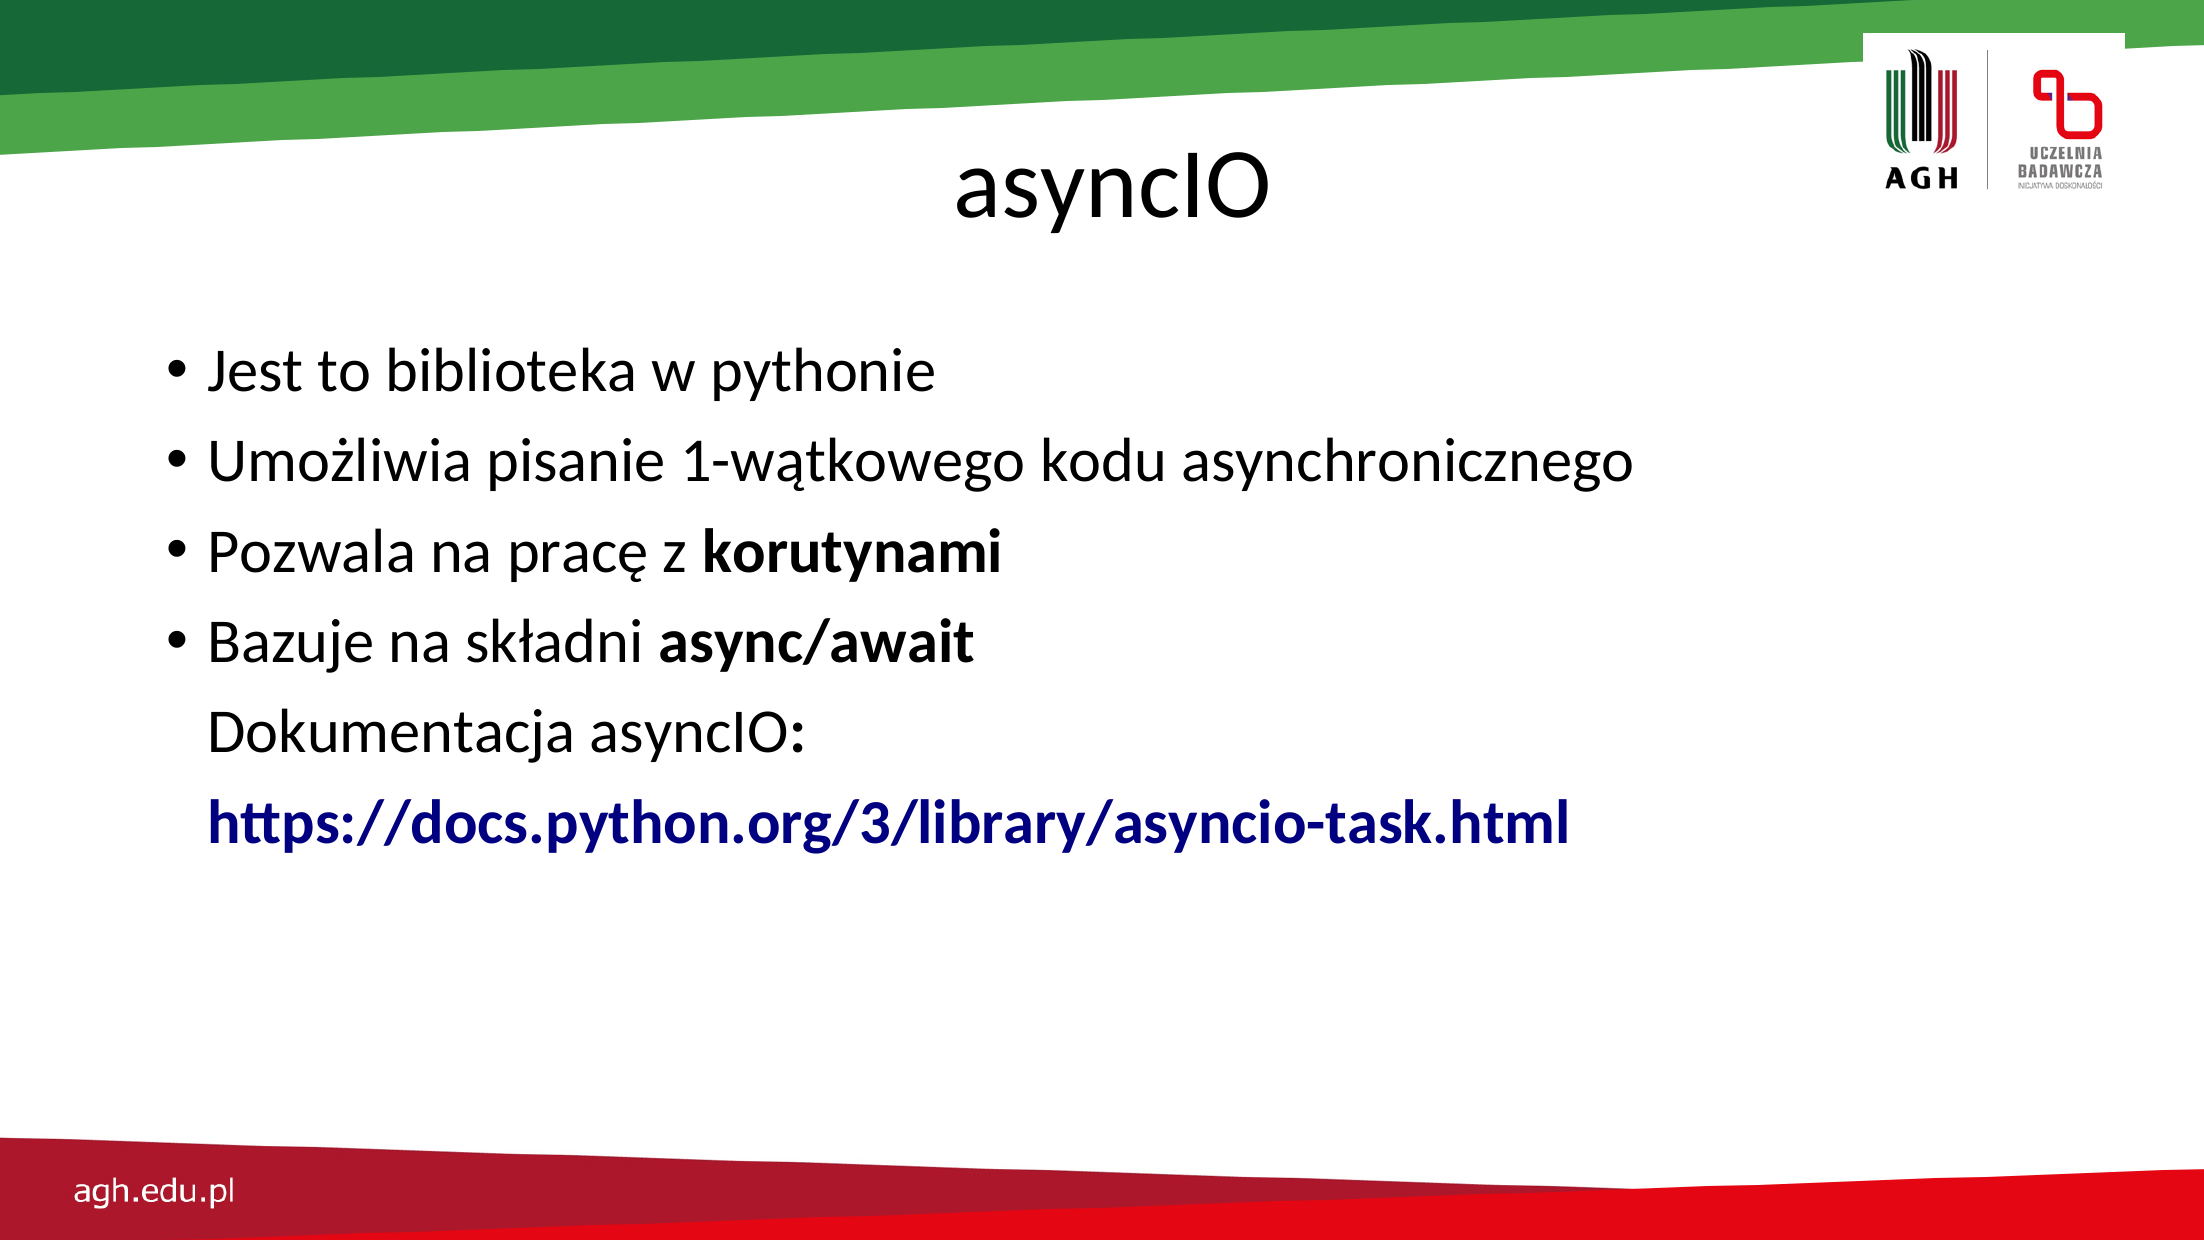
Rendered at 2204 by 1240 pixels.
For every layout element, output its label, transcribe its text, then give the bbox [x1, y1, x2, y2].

picture [0, 0, 2204, 1240]
list Jest to biblioteka w pythonie Umożliwia pisanie 1-wątkowego kodu asynchronicznego Pozwala na pracę z korutynami Bazuje na składni async/await Dokumentacja asyncIO: https://docs.python.org/3/library/asyncio-task.html [151, 329, 2053, 1117]
title asyncIO [151, 65, 2053, 306]
